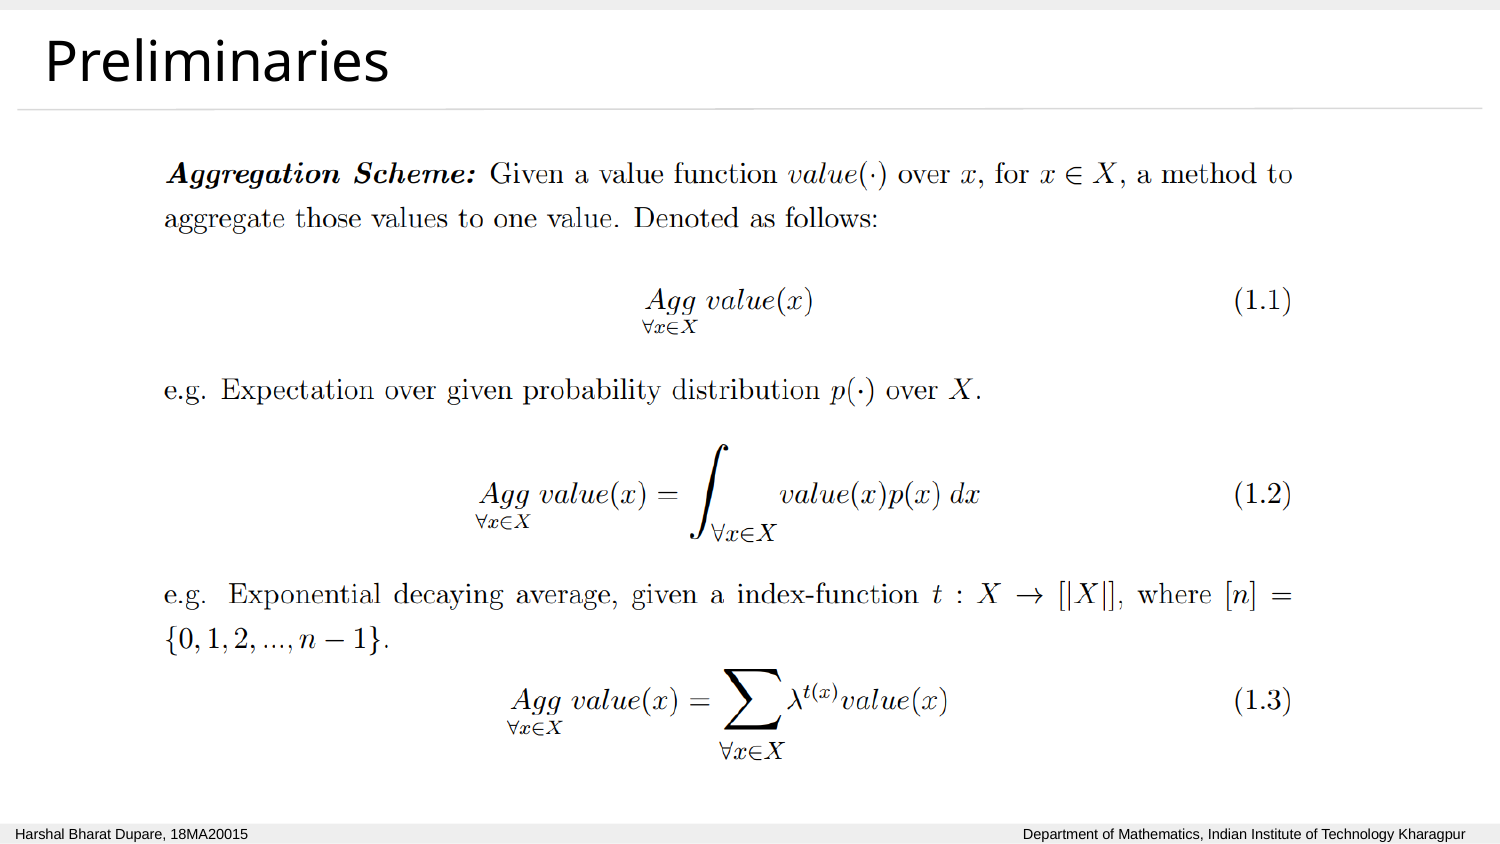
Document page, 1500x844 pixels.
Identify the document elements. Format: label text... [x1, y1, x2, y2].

text_box Harshal Bharat Dupare, 18MA20015 Department of Mathematics, Indian Institute of Technology Kharagpur [0, 823, 1500, 844]
picture [131, 138, 1369, 771]
text_box [0, 0, 1500, 10]
text_box Preliminaries [0, 10, 1500, 108]
